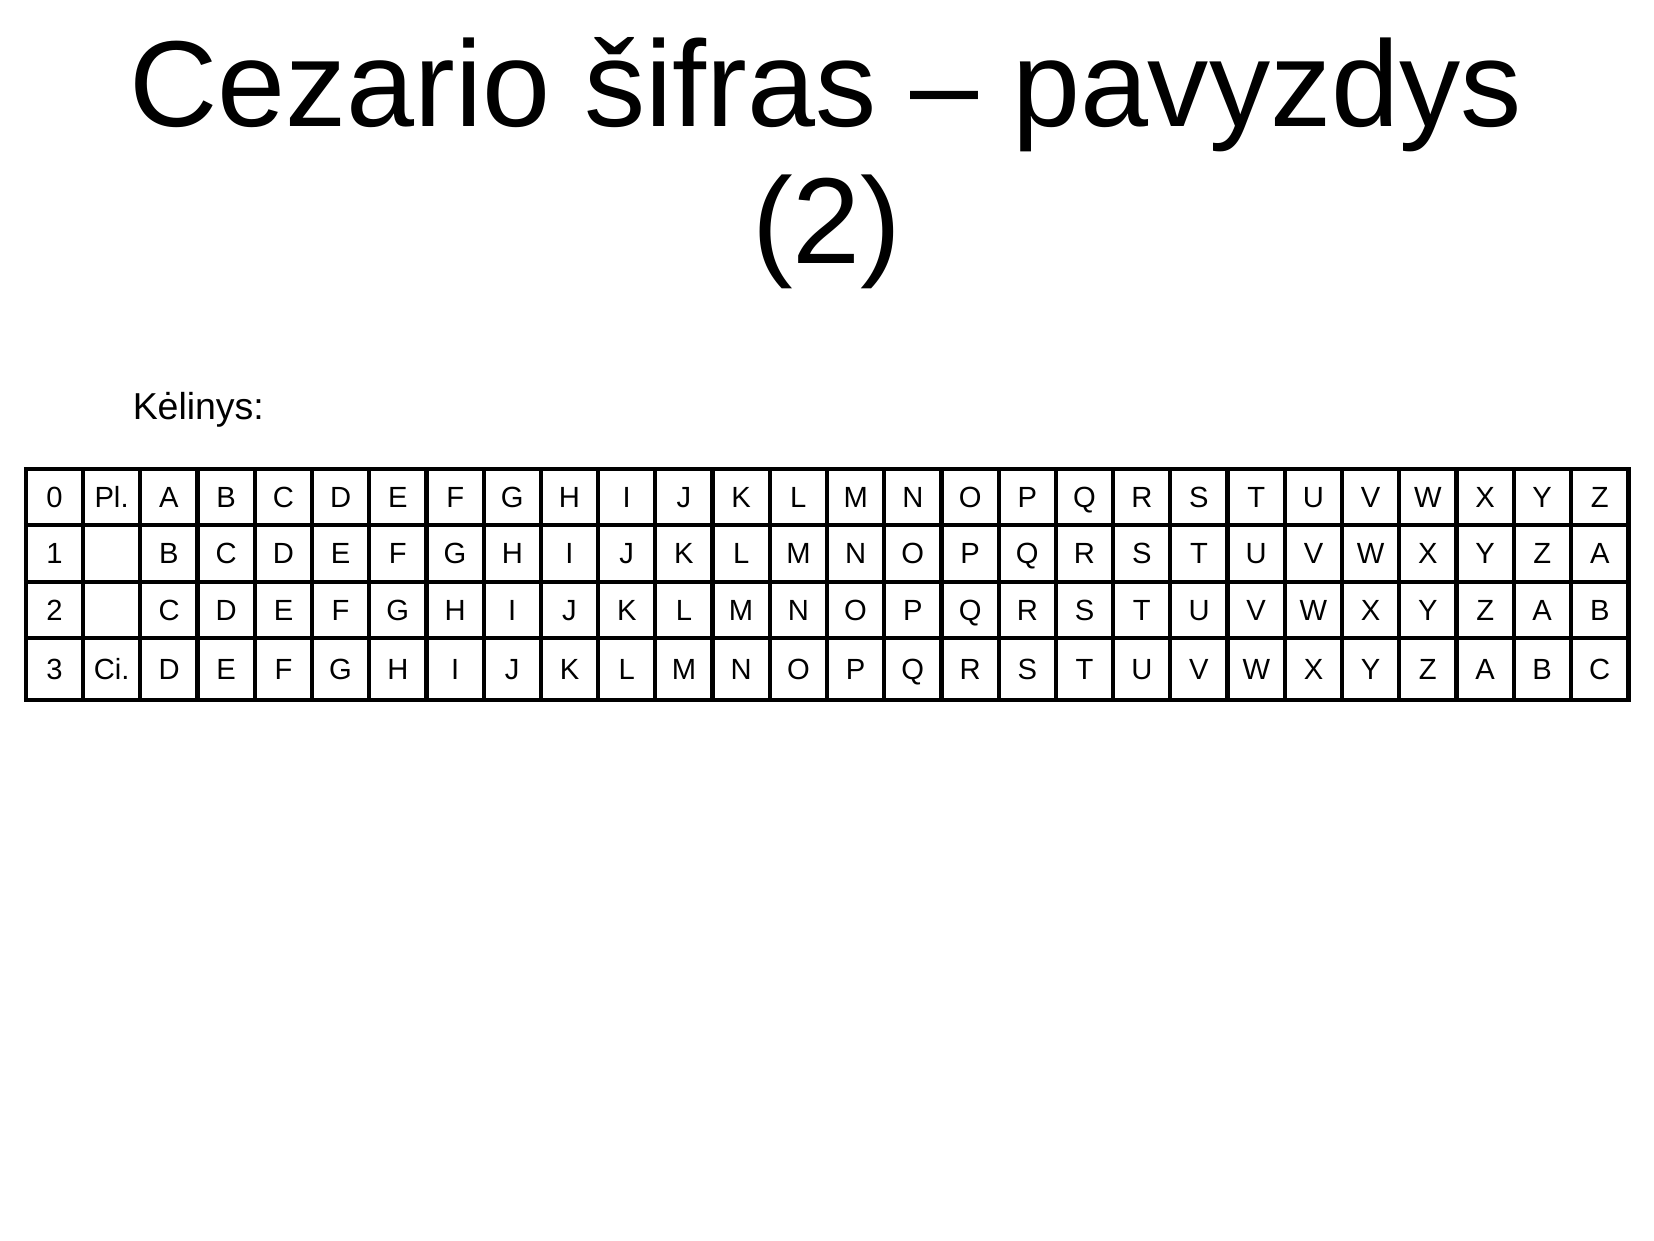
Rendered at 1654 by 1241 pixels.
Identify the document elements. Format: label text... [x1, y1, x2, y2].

table_cell 1 [28, 527, 81, 580]
table_cell T [1172, 527, 1225, 580]
table_cell [85, 584, 138, 636]
table_cell W [1230, 640, 1283, 698]
table_cell C [142, 584, 195, 636]
table_header D [314, 471, 367, 523]
table_cell Y [1459, 527, 1512, 580]
table_cell Ci. [85, 640, 138, 698]
table_cell O [886, 527, 939, 580]
table_cell I [543, 527, 596, 580]
table_cell R [1001, 584, 1054, 636]
table_header V [1344, 471, 1397, 523]
table_cell A [1459, 640, 1512, 698]
table_cell U [1115, 640, 1168, 698]
table_header L [772, 471, 825, 523]
table_cell A [1516, 584, 1569, 636]
table_cell W [1344, 527, 1397, 580]
table_cell L [715, 527, 768, 580]
table_header K [715, 471, 768, 523]
table_header I [600, 471, 653, 523]
table_cell N [772, 584, 825, 636]
table_cell S [1115, 527, 1168, 580]
table_cell K [657, 527, 710, 580]
table_cell T [1115, 584, 1168, 636]
table_cell L [600, 640, 653, 698]
table_cell H [486, 527, 539, 580]
table_cell T [1058, 640, 1111, 698]
table_header J [657, 471, 710, 523]
table_cell O [829, 584, 882, 636]
table_header M [829, 471, 882, 523]
table_cell J [543, 584, 596, 636]
table_cell M [657, 640, 710, 698]
table_header X [1459, 471, 1512, 523]
table_cell Z [1516, 527, 1569, 580]
table_cell Q [1001, 527, 1054, 580]
text_box Kėlinys: [118, 377, 279, 435]
table_cell F [314, 584, 367, 636]
table_cell Z [1401, 640, 1454, 698]
table_cell M [772, 527, 825, 580]
table_cell K [543, 640, 596, 698]
table_cell G [429, 527, 482, 580]
table_header H [543, 471, 596, 523]
table_cell E [314, 527, 367, 580]
table_cell 3 [28, 640, 81, 698]
table_cell K [600, 584, 653, 636]
table_cell H [371, 640, 424, 698]
table_cell C [1573, 640, 1626, 698]
table_cell S [1001, 640, 1054, 698]
table_header R [1115, 471, 1168, 523]
table_cell I [429, 640, 482, 698]
table_cell U [1230, 527, 1283, 580]
table_header S [1172, 471, 1225, 523]
table_cell V [1287, 527, 1340, 580]
table_cell V [1172, 640, 1225, 698]
table_cell X [1344, 584, 1397, 636]
table_cell W [1287, 584, 1340, 636]
table_header 0 [28, 471, 81, 523]
table_header A [142, 471, 195, 523]
table_cell M [715, 584, 768, 636]
table_cell N [715, 640, 768, 698]
table_cell G [371, 584, 424, 636]
table_header G [486, 471, 539, 523]
table_header F [429, 471, 482, 523]
table_header N [886, 471, 939, 523]
table_cell O [772, 640, 825, 698]
table_cell B [1573, 584, 1626, 636]
table_cell E [200, 640, 253, 698]
table_header E [371, 471, 424, 523]
table_cell F [257, 640, 310, 698]
table_cell G [314, 640, 367, 698]
table_header Y [1516, 471, 1569, 523]
table_cell B [1516, 640, 1569, 698]
title Cezario šifras – pavyzdys (2) [82, 16, 1571, 290]
table_header B [200, 471, 253, 523]
table_cell D [257, 527, 310, 580]
table_cell B [142, 527, 195, 580]
table_cell X [1401, 527, 1454, 580]
table_header U [1287, 471, 1340, 523]
table_cell P [829, 640, 882, 698]
table_header W [1401, 471, 1454, 523]
table_header T [1230, 471, 1283, 523]
table_cell E [257, 584, 310, 636]
table_header Q [1058, 471, 1111, 523]
table_header Pl. [85, 471, 138, 523]
table_cell X [1287, 640, 1340, 698]
table_cell R [944, 640, 997, 698]
table_header P [1001, 471, 1054, 523]
table_header O [944, 471, 997, 523]
table_cell Y [1344, 640, 1397, 698]
table_header C [257, 471, 310, 523]
table_cell Q [944, 584, 997, 636]
table_cell J [486, 640, 539, 698]
table_cell F [371, 527, 424, 580]
table_cell A [1573, 527, 1626, 580]
table_cell 2 [28, 584, 81, 636]
table_cell H [429, 584, 482, 636]
table_cell Y [1401, 584, 1454, 636]
table_cell S [1058, 584, 1111, 636]
table_cell J [600, 527, 653, 580]
table_cell V [1230, 584, 1283, 636]
table_cell C [200, 527, 253, 580]
table_cell [85, 527, 138, 580]
table_cell I [486, 584, 539, 636]
table_cell N [829, 527, 882, 580]
table_cell P [886, 584, 939, 636]
table_cell U [1172, 584, 1225, 636]
table_cell D [142, 640, 195, 698]
table_cell Z [1459, 584, 1512, 636]
table_cell R [1058, 527, 1111, 580]
table_header Z [1573, 471, 1626, 523]
table_cell L [657, 584, 710, 636]
table_cell P [944, 527, 997, 580]
table_cell D [200, 584, 253, 636]
table_cell Q [886, 640, 939, 698]
